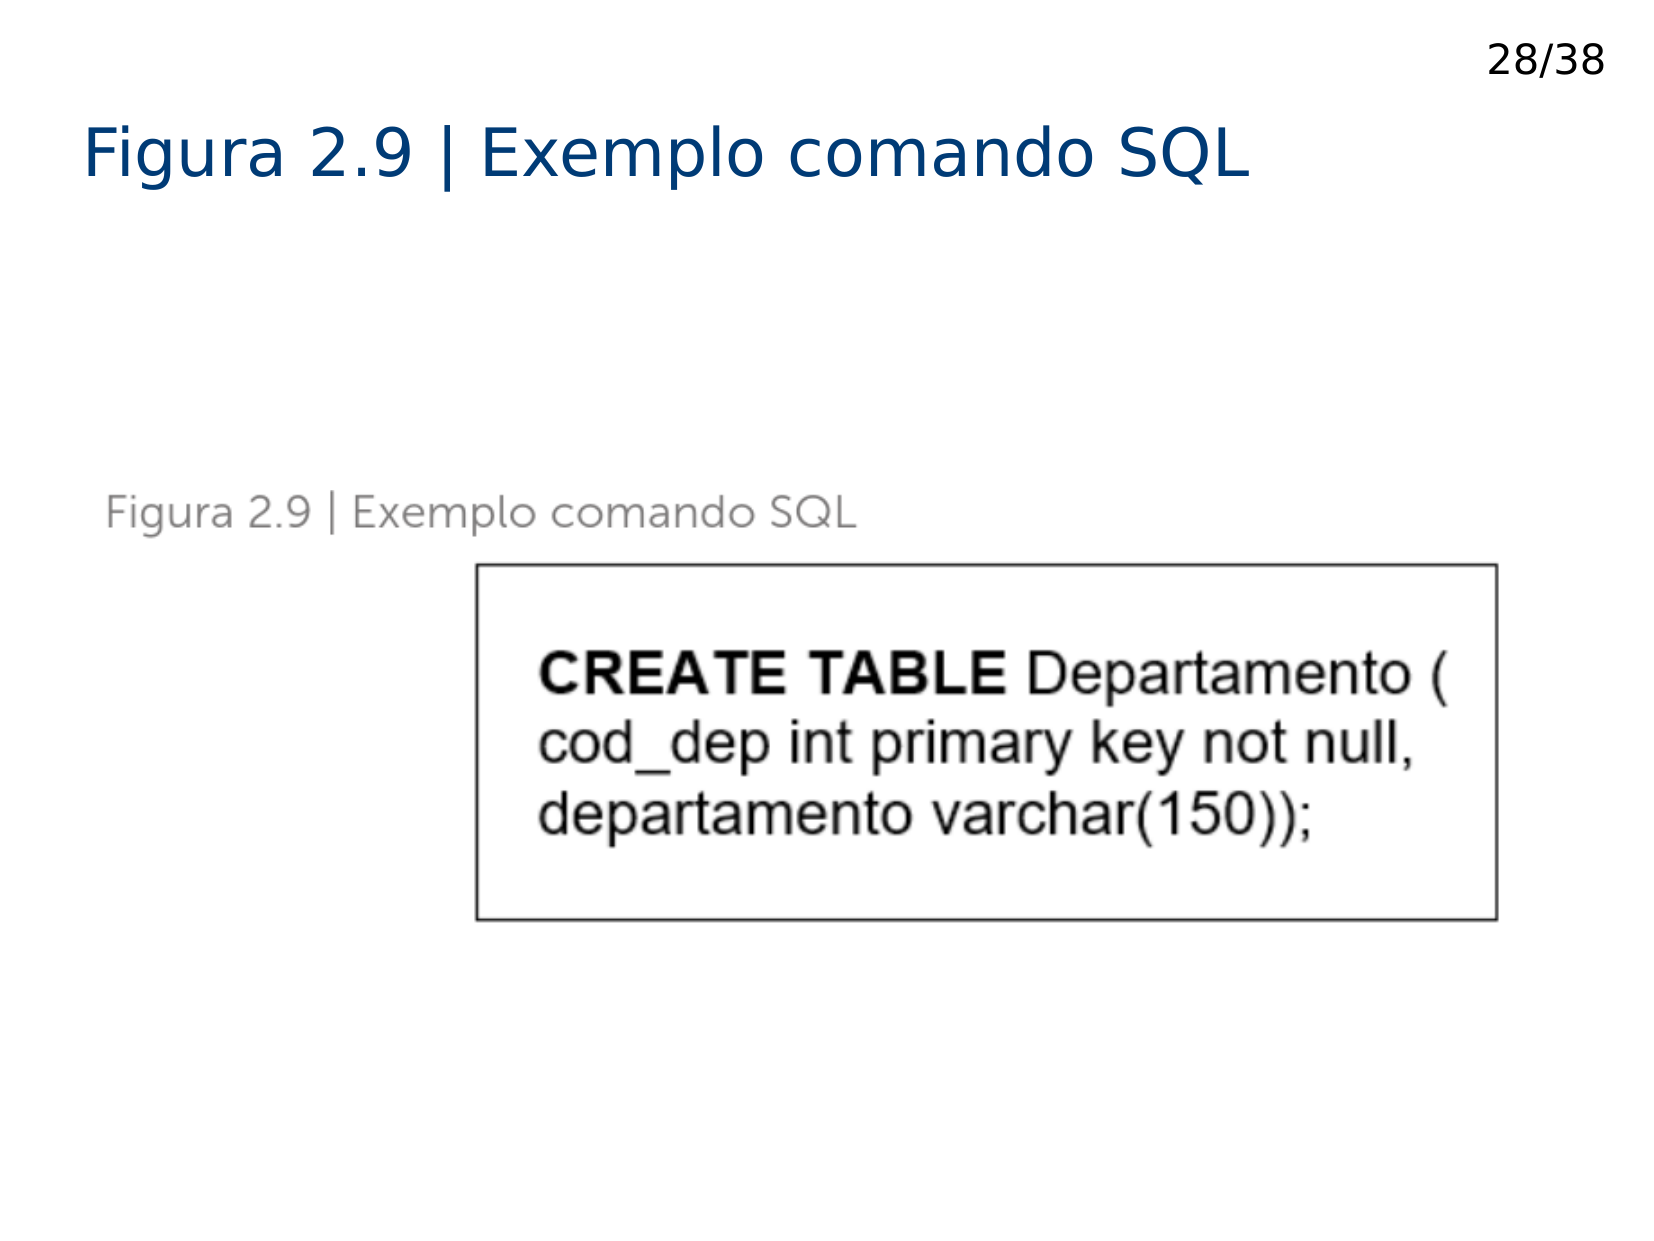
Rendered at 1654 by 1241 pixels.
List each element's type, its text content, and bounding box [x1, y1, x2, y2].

picture [104, 490, 1508, 928]
title Figura 2.9 | Exemplo comando SQL [82, 82, 1571, 224]
